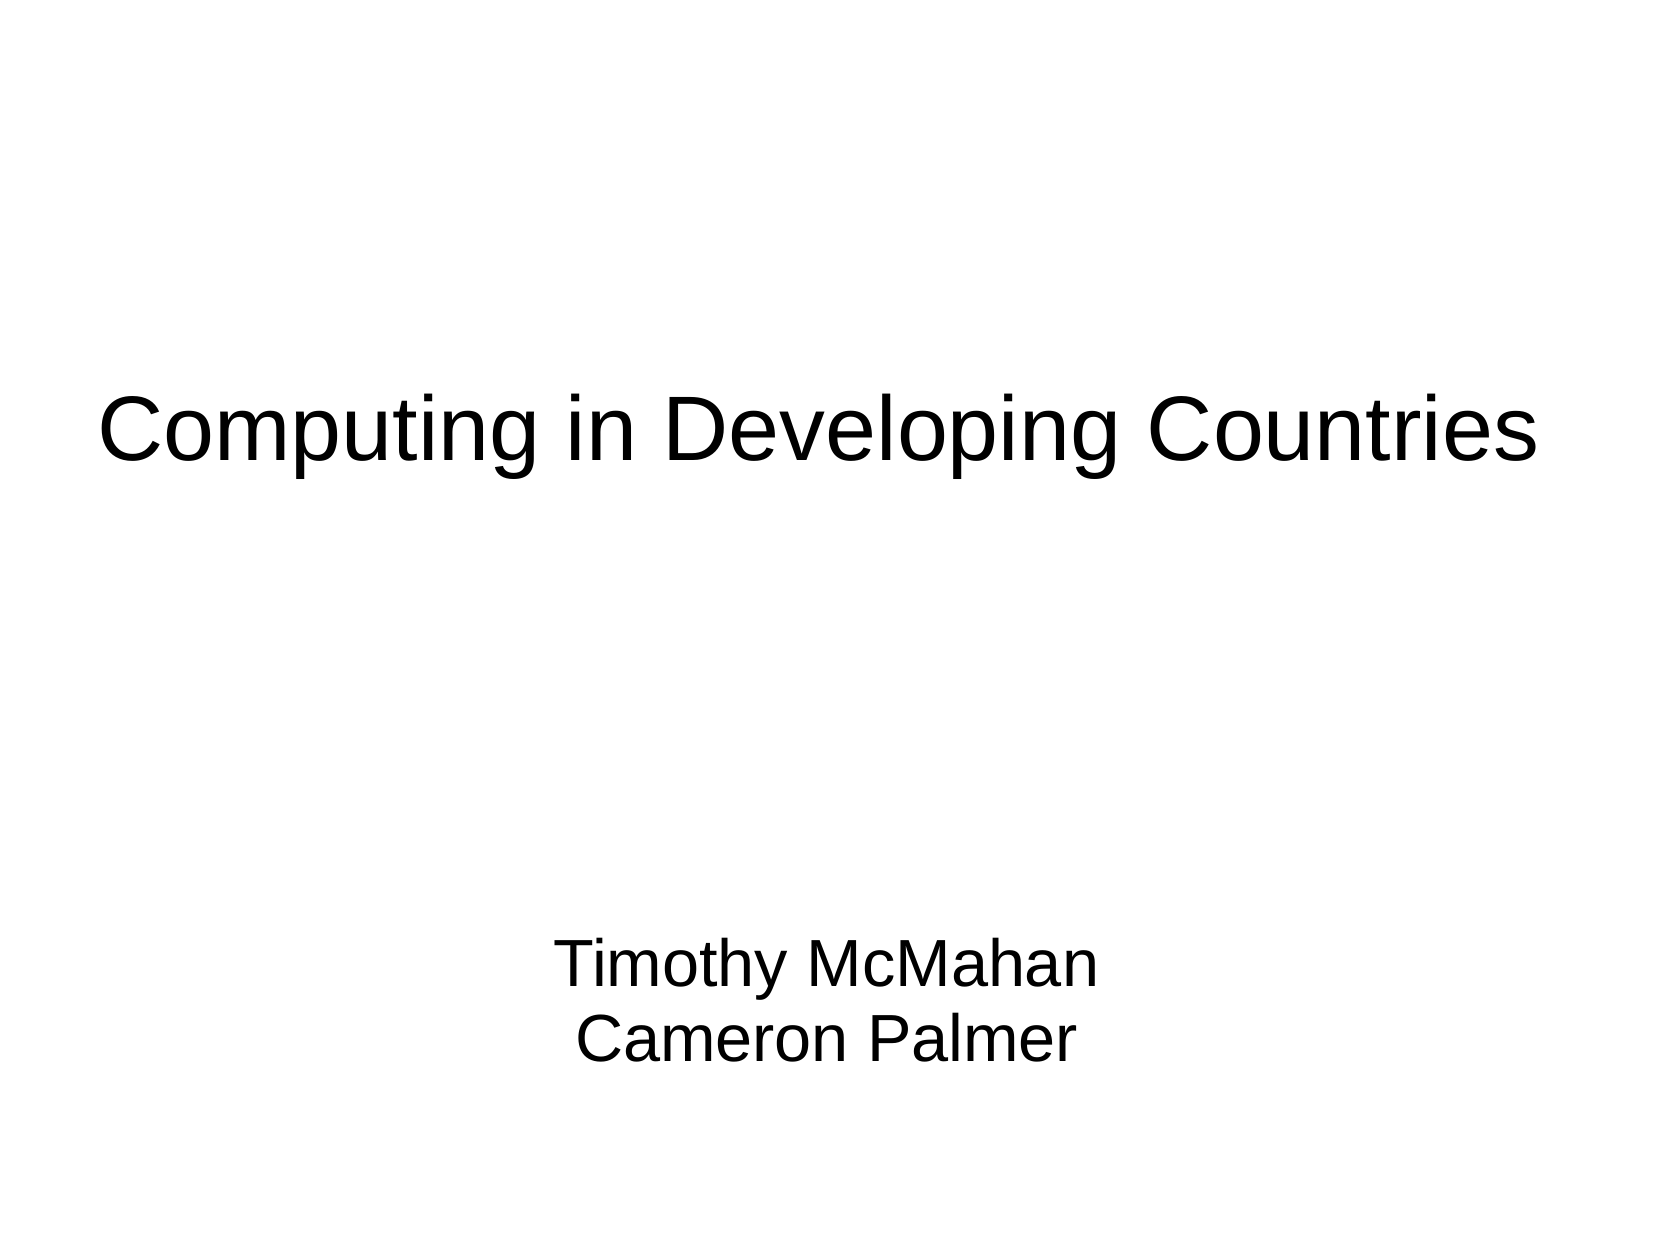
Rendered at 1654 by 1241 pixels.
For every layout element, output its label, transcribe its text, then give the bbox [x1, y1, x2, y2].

title Computing in Developing Countries [75, 332, 1564, 526]
subtitle Timothy McMahan Cameron Palmer [82, 900, 1571, 1102]
